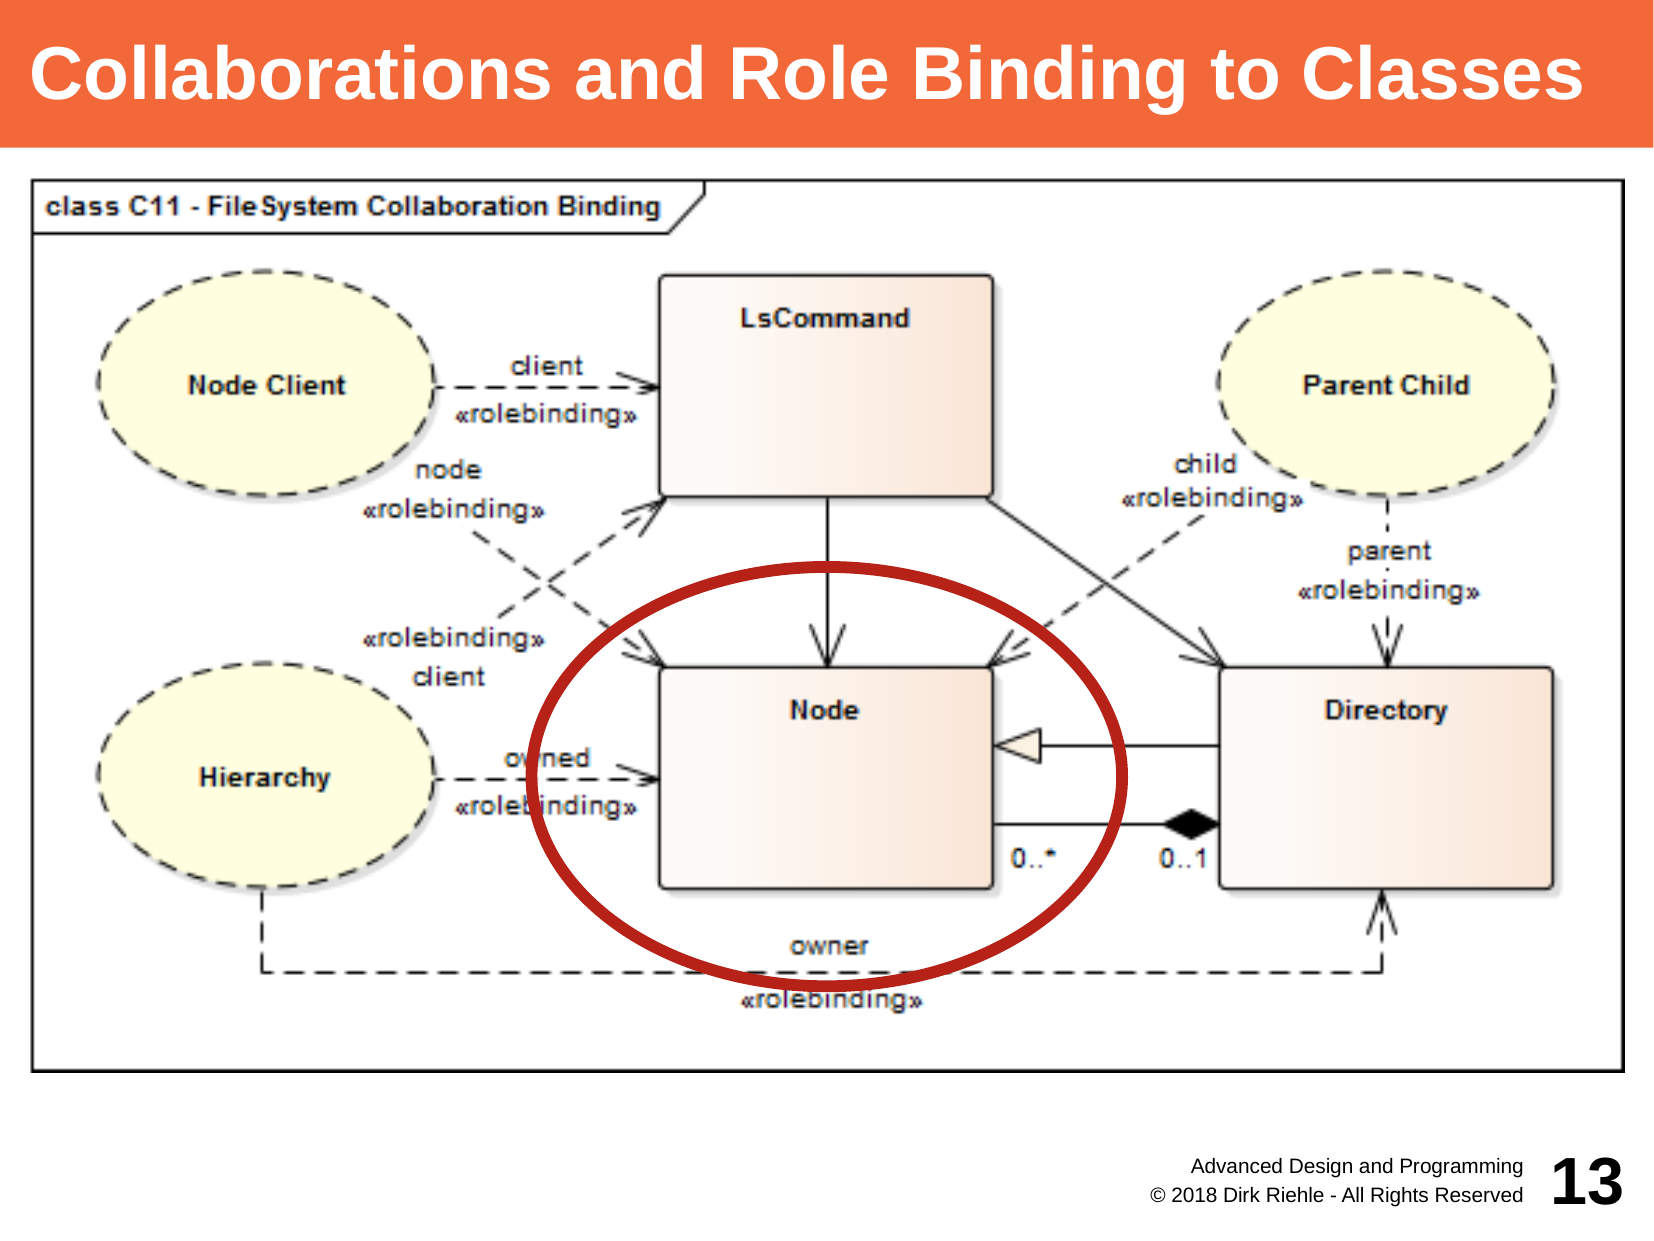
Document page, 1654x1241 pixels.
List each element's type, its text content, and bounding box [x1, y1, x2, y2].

picture [29, 177, 1625, 1074]
title Collaborations and Role Binding to Classes [0, 0, 1654, 148]
